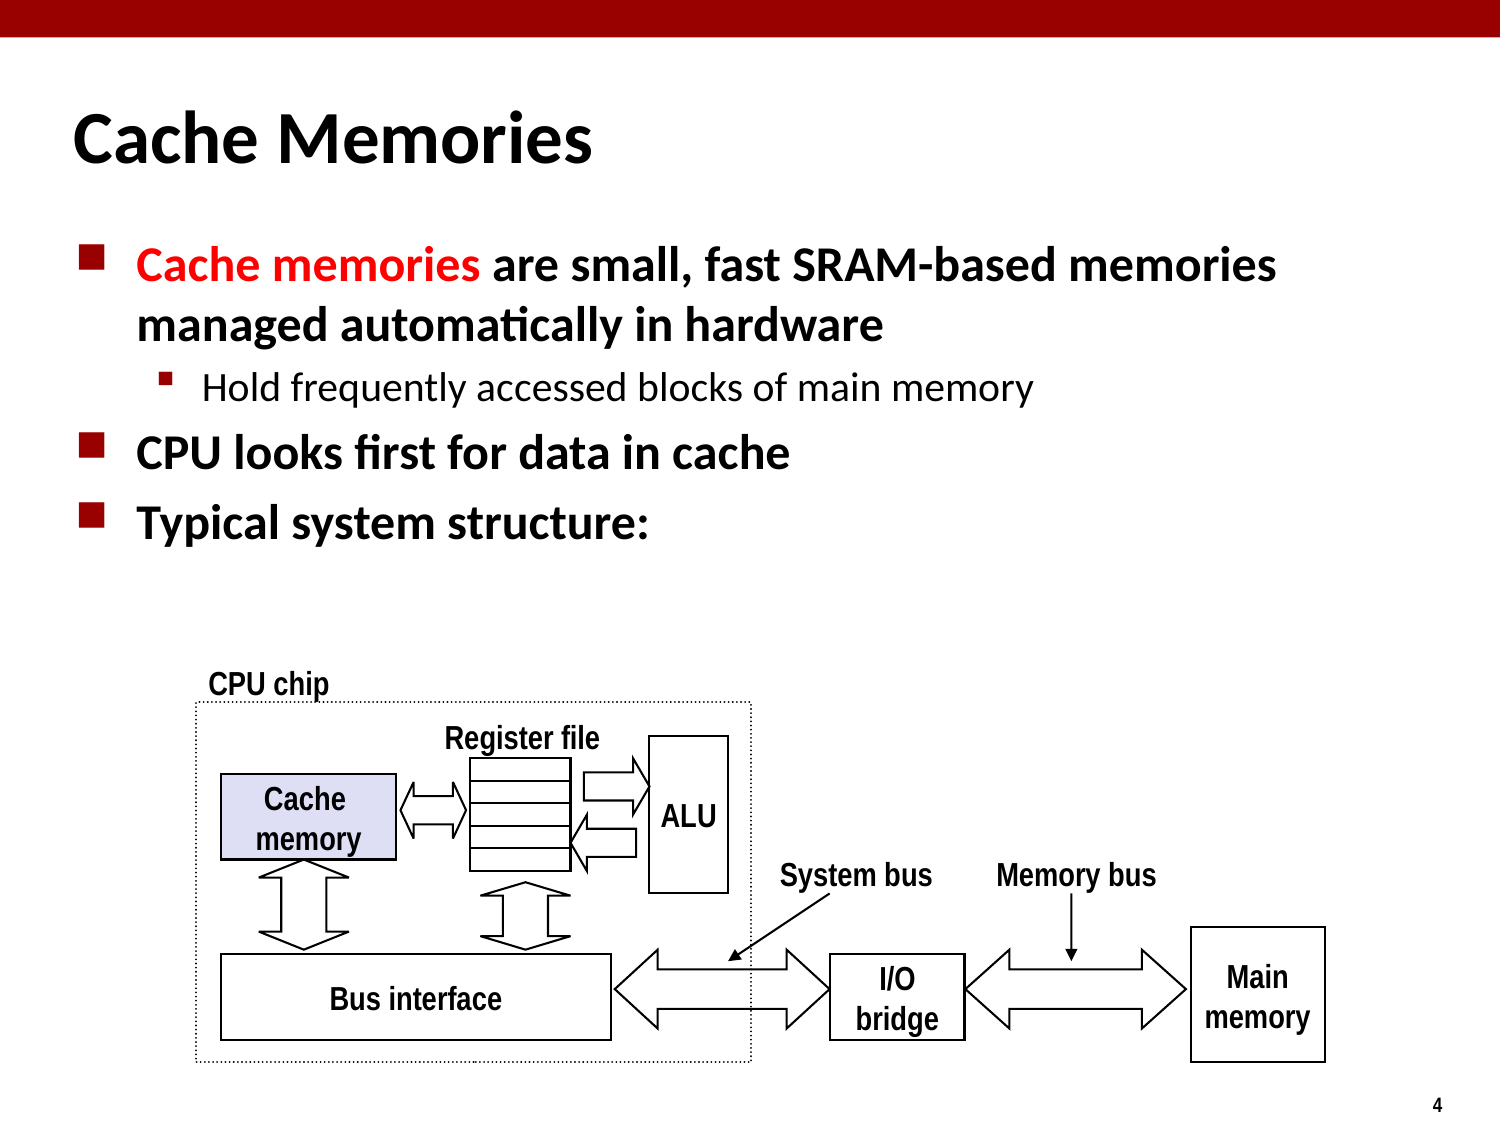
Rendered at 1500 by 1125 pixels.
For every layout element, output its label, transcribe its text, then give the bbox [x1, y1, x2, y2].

list Cache memories are small, fast SRAM-based memories managed automatically in hardware Hold frequently accessed blocks of main memory CPU looks first for data in cache Typical system structure: [65, 223, 1361, 1040]
list Cache memories are small, fast SRAM-based memories managed automatically in hardware Hold frequently accessed blocks of main memory CPU looks first for data in cache Typical system structure: [618, 954, 827, 1024]
text_box Register file [429, 708, 616, 764]
text_box ALU [649, 735, 729, 894]
text_box I/O bridge [830, 954, 965, 1040]
list Cache memories are small, fast SRAM-based memories managed automatically in hardware Hold frequently accessed blocks of main memory CPU looks first for data in cache Typical system structure: [968, 953, 1183, 1025]
text_box System bus [765, 845, 948, 901]
text_box Main memory [1190, 927, 1325, 1063]
text_box Memory bus [981, 845, 1173, 901]
text_box Cache memory [221, 774, 397, 860]
text_box CPU chip [193, 654, 345, 710]
text_box Bus interface [221, 954, 611, 1040]
title Cache Memories [58, 71, 1304, 197]
